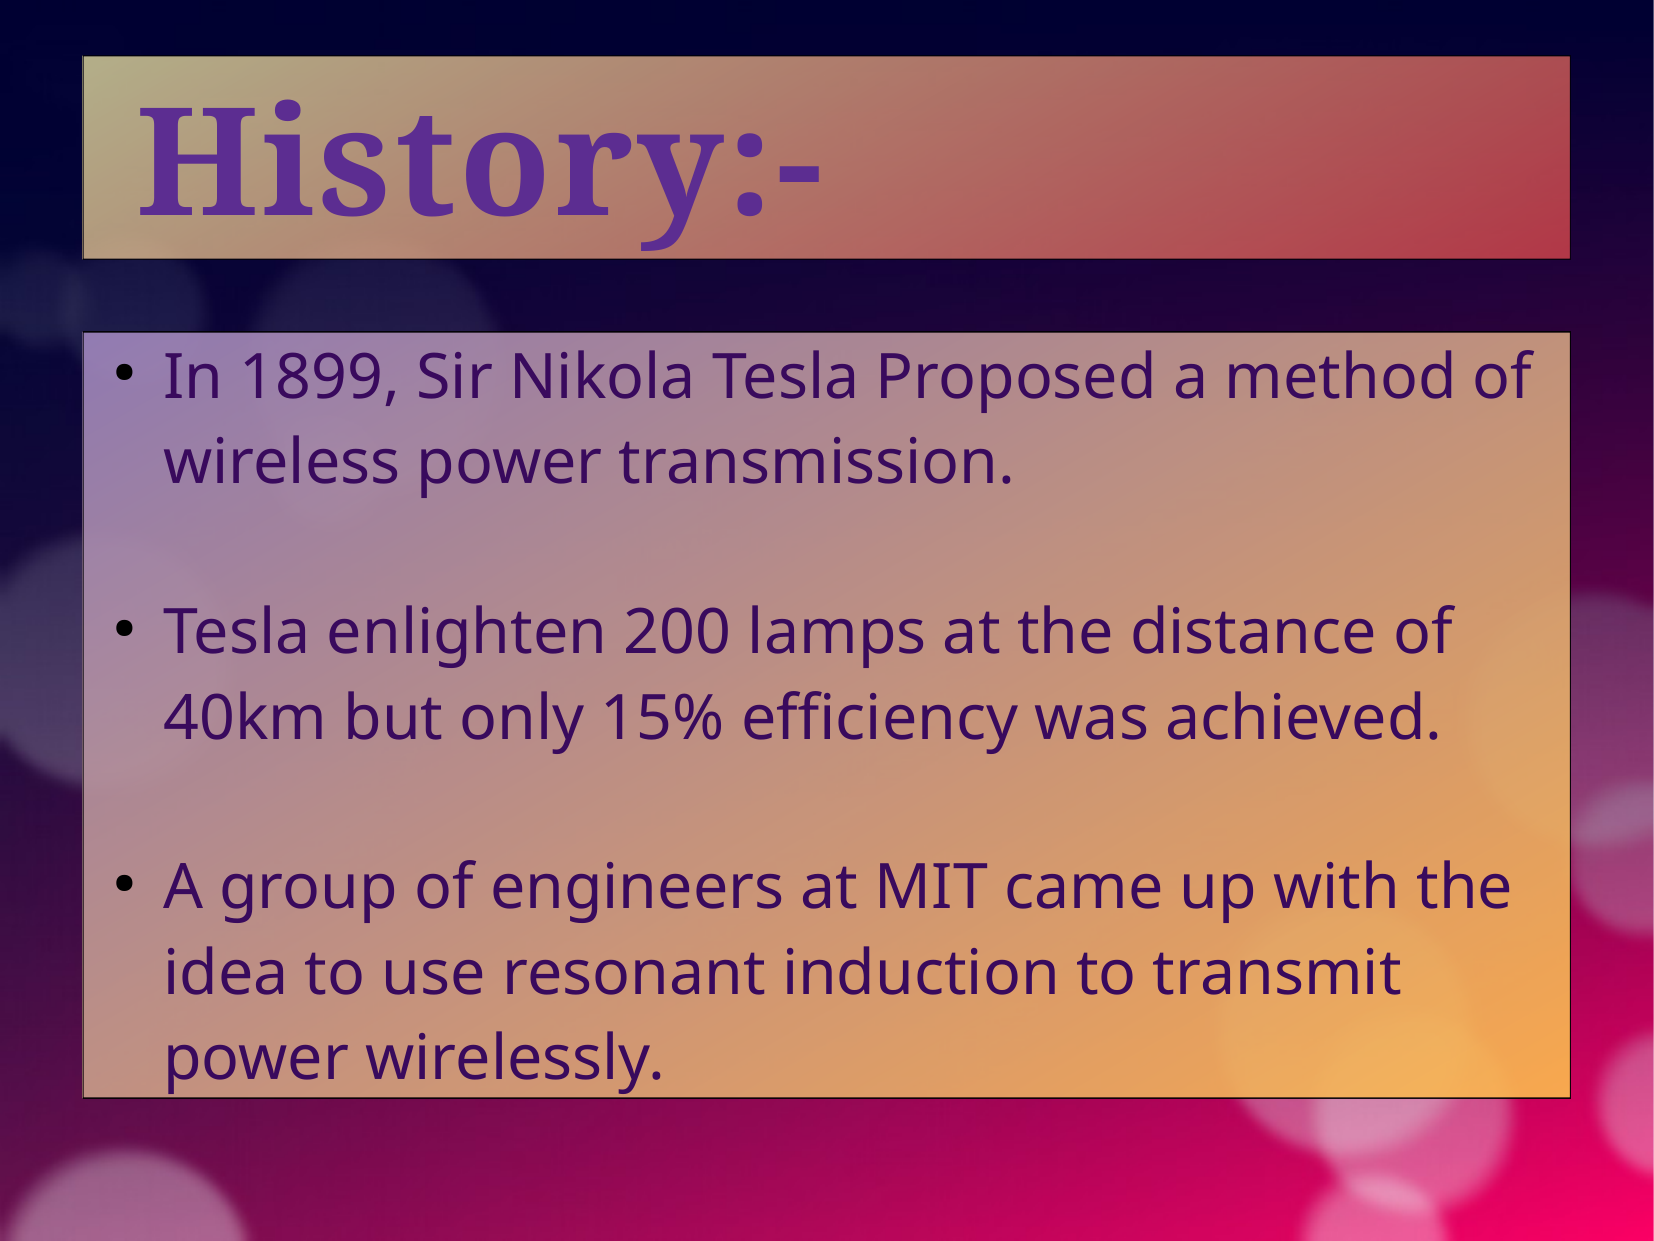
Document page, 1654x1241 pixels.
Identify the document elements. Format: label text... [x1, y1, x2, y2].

title History:- [82, 60, 1571, 256]
list In 1899, Sir Nikola Tesla Proposed a method of wireless power transmission. Tesla enlighten 200 lamps at the distance of 40km but only 15% efficiency was achieved. A group of engineers at MIT came up with the idea to use resonant induction to transmit power wirelessly. [82, 331, 1571, 1099]
picture [0, 0, 1654, 1241]
